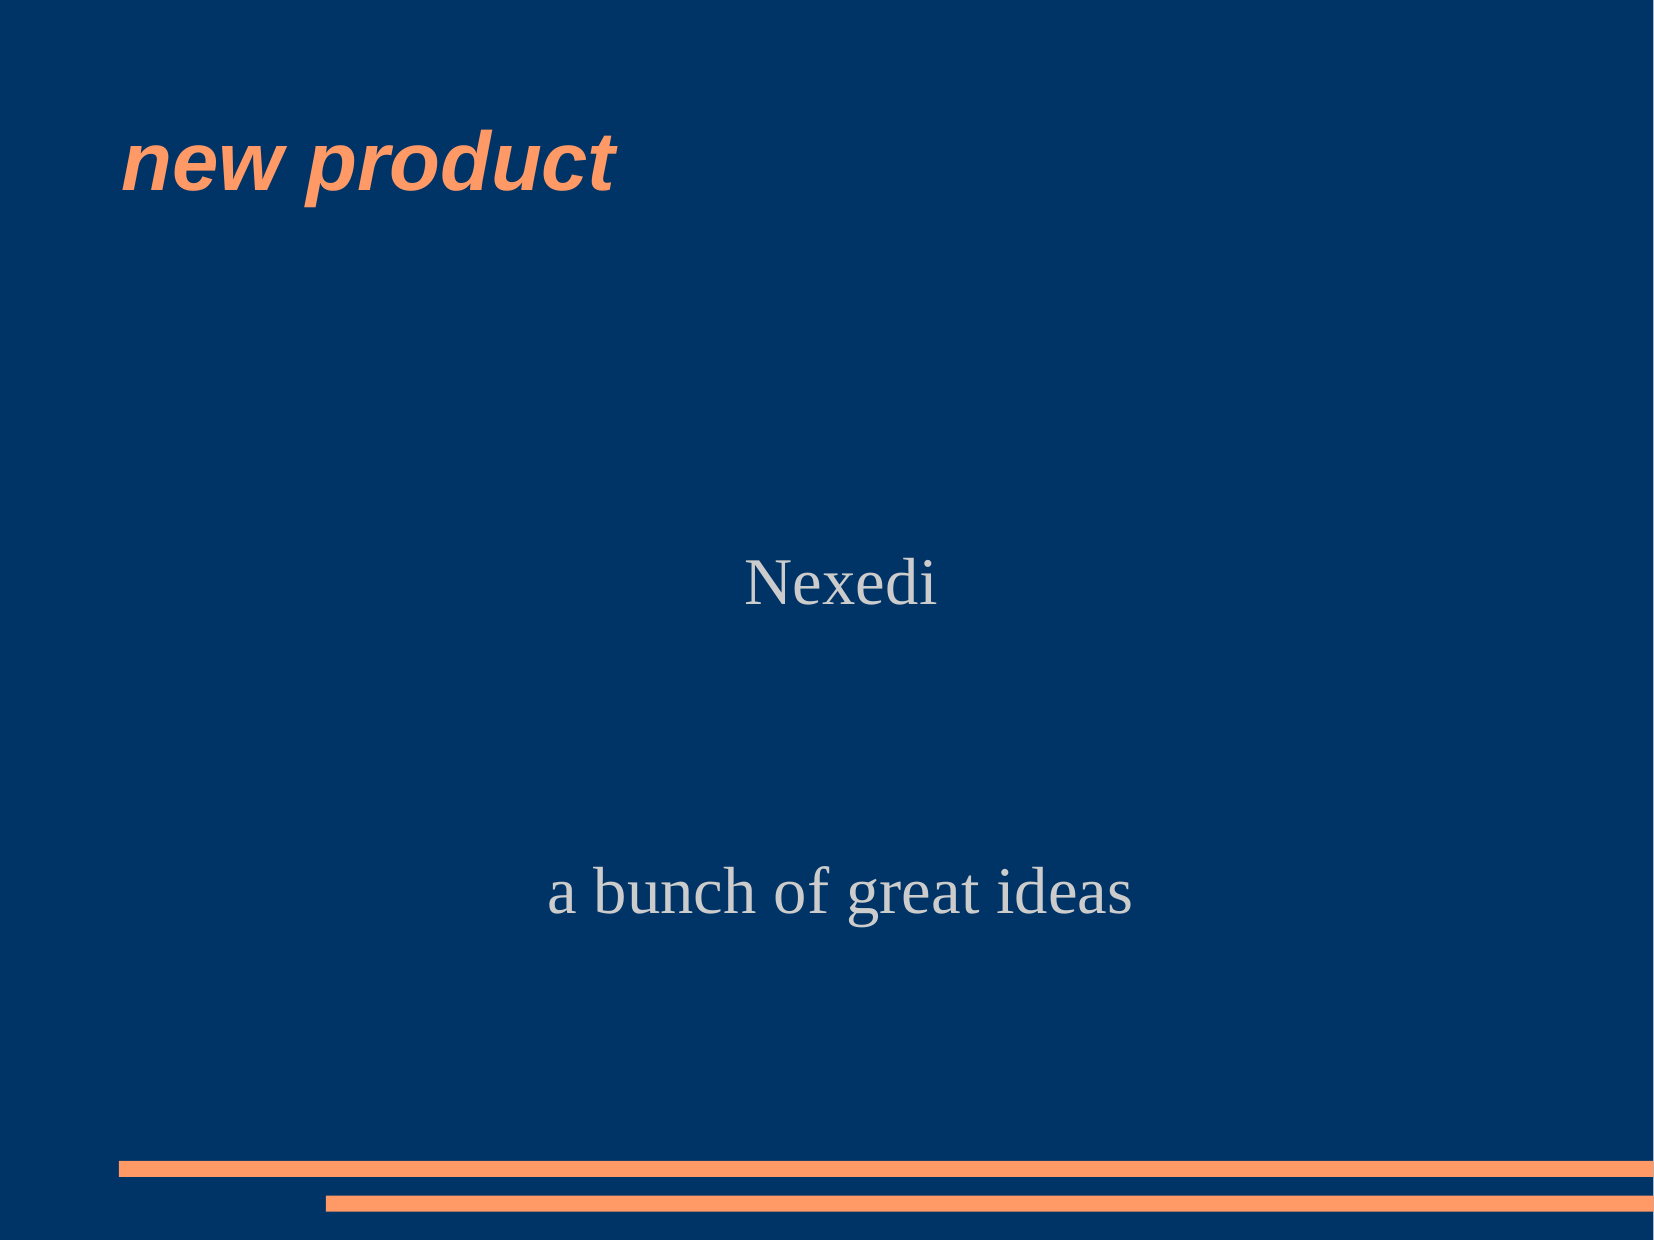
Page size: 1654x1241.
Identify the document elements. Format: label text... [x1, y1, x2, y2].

subtitle Nexedi a bunch of great ideas [121, 322, 1561, 1133]
title new product [121, 46, 1534, 254]
